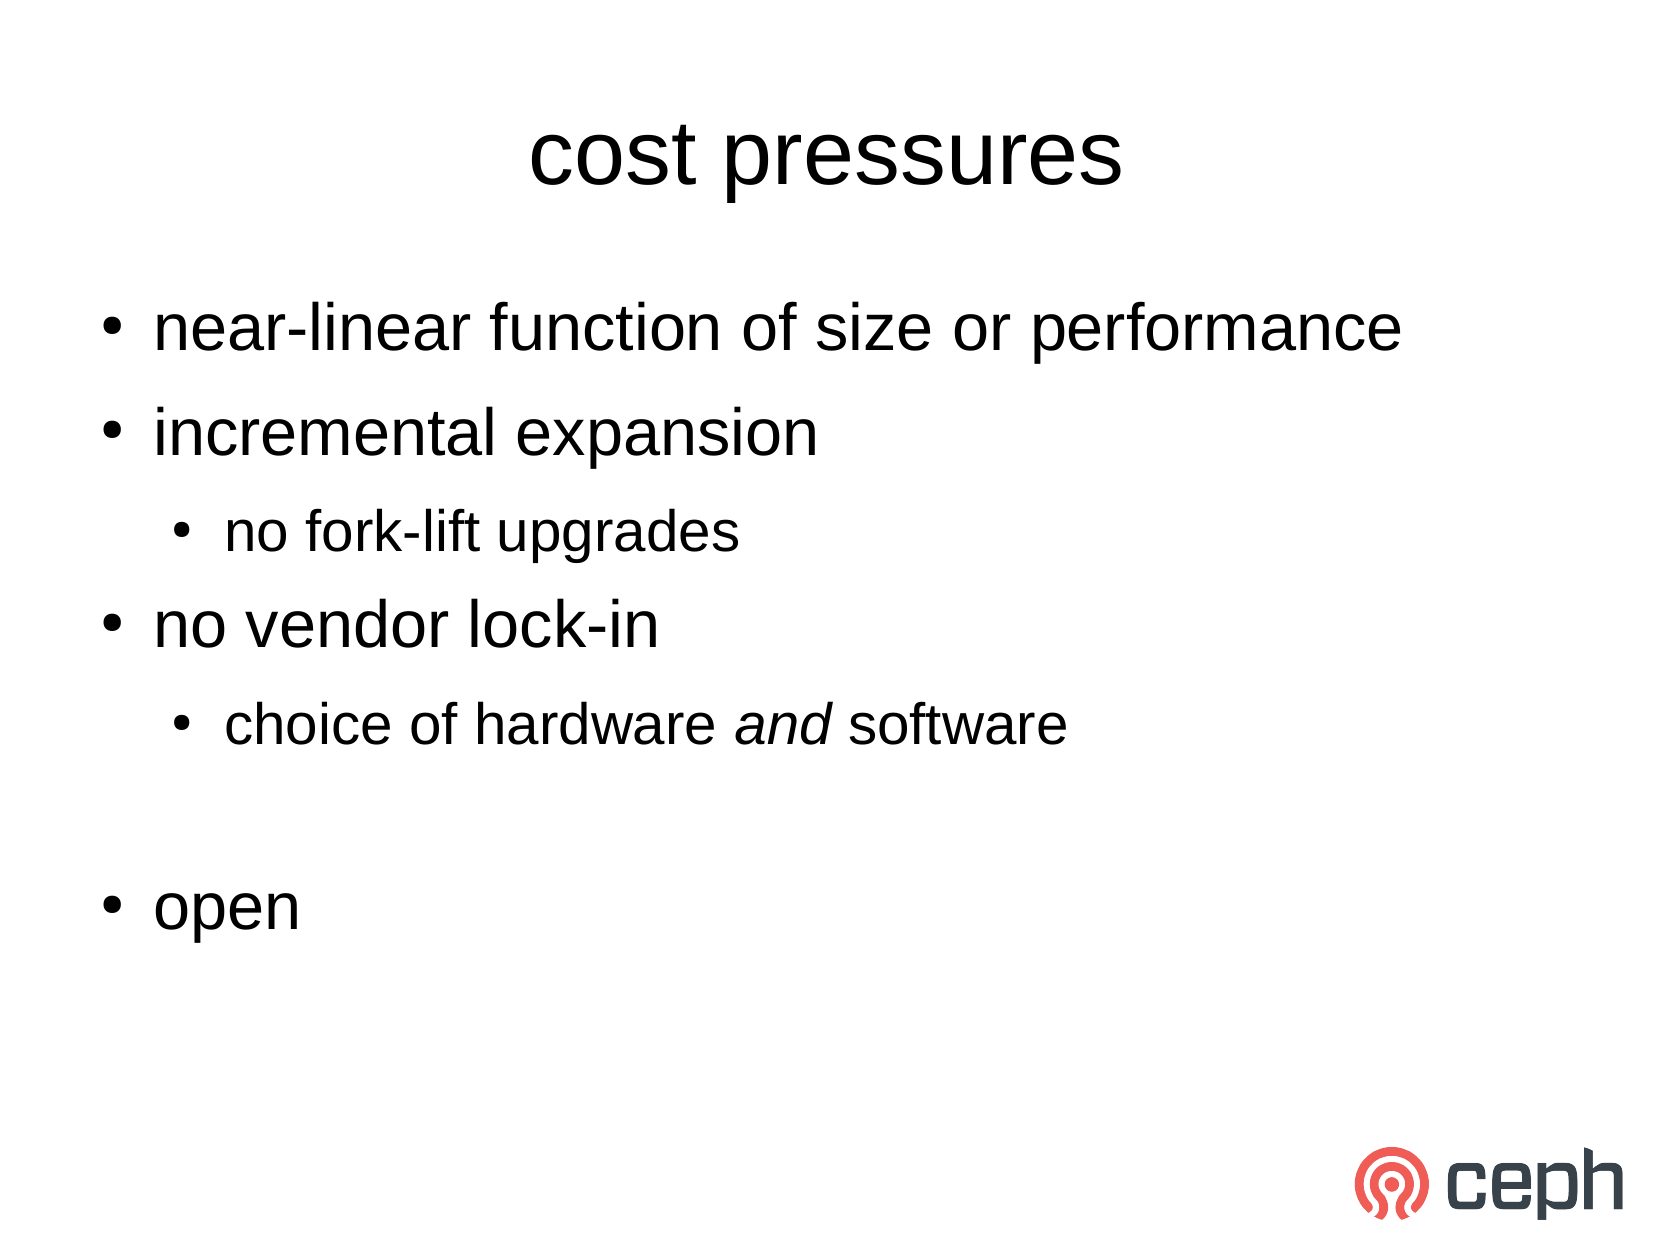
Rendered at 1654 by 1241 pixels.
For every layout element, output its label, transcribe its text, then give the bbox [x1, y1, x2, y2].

picture [1308, 1100, 1654, 1241]
title cost pressures [82, 49, 1571, 257]
list near-linear function of size or performance incremental expansion no fork-lift upgrades no vendor lock-in choice of hardware and software open [82, 290, 1571, 1010]
